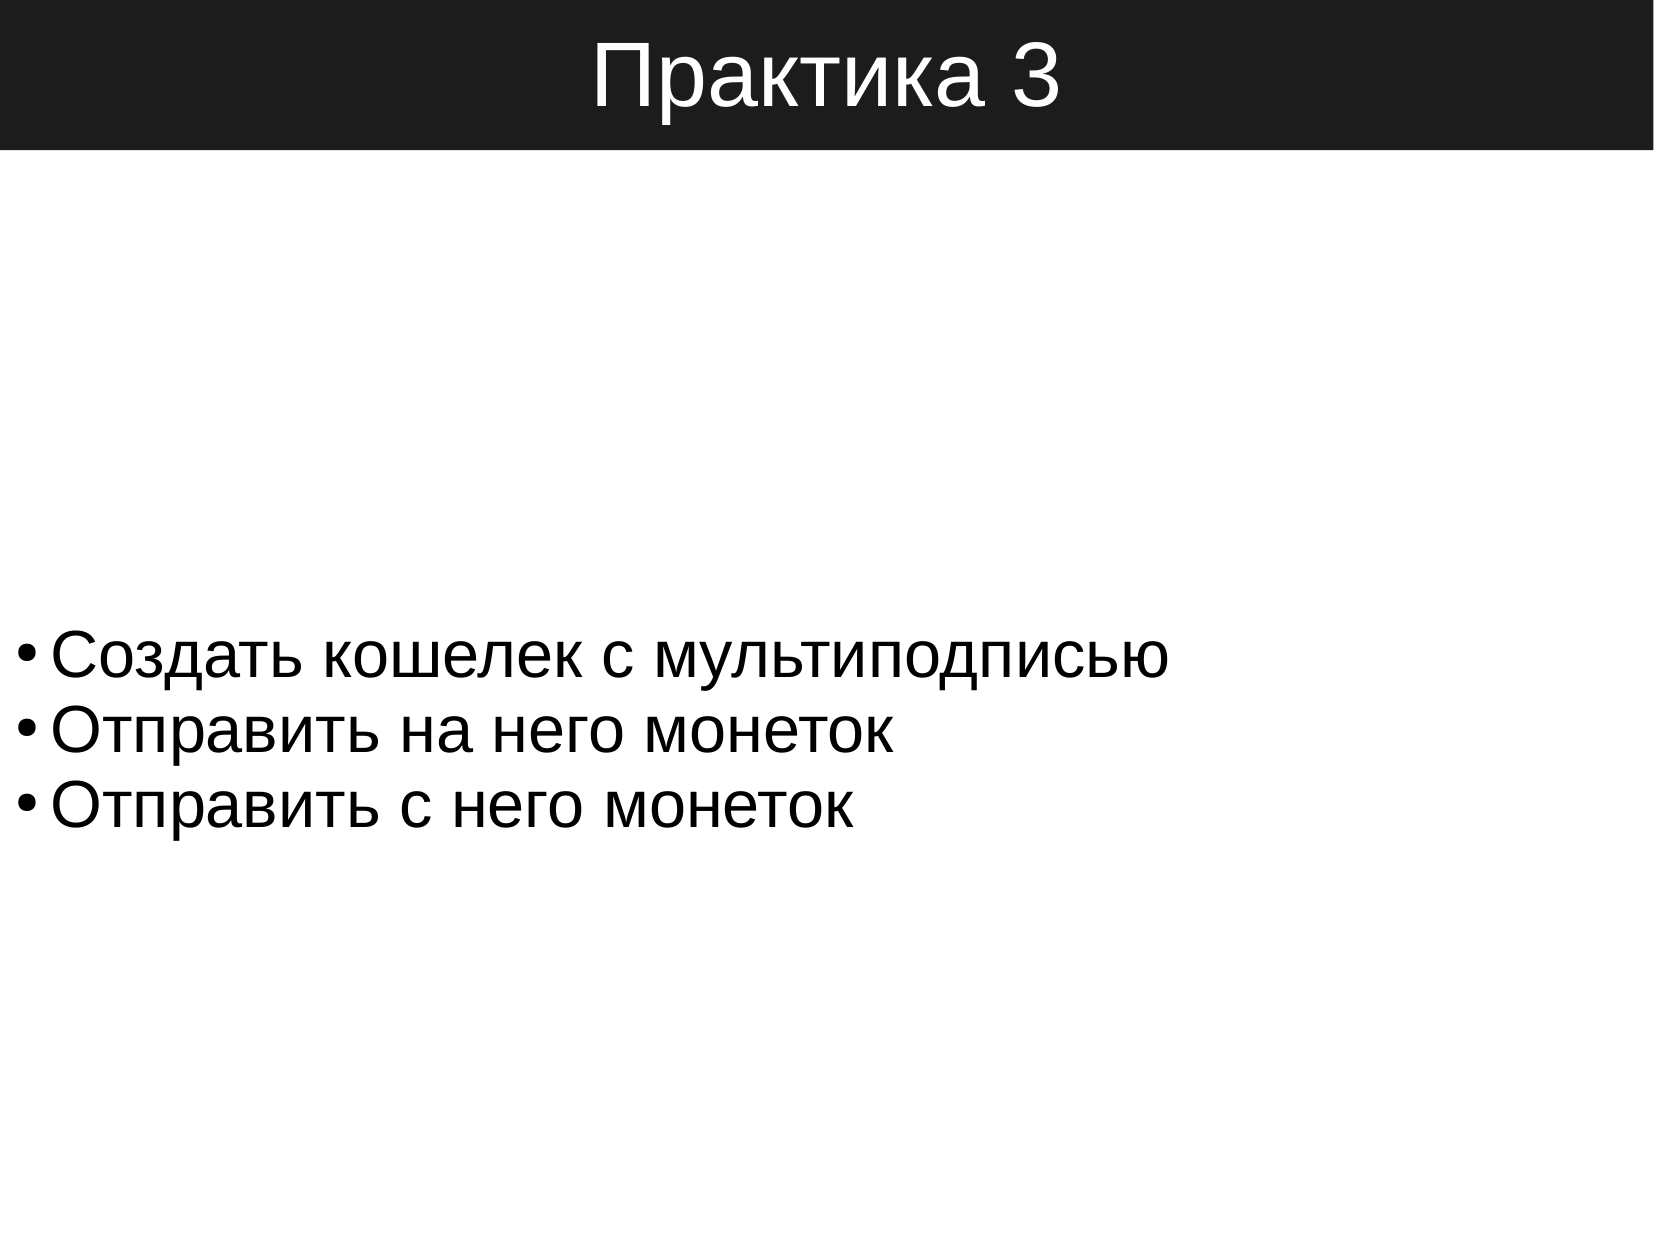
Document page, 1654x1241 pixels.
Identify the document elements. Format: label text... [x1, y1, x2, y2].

subtitle Создать кошелек с мультиподписью Отправить на него монеток Отправить с него монеток [15, 148, 1606, 1236]
title Практика 3 [0, 0, 1654, 151]
